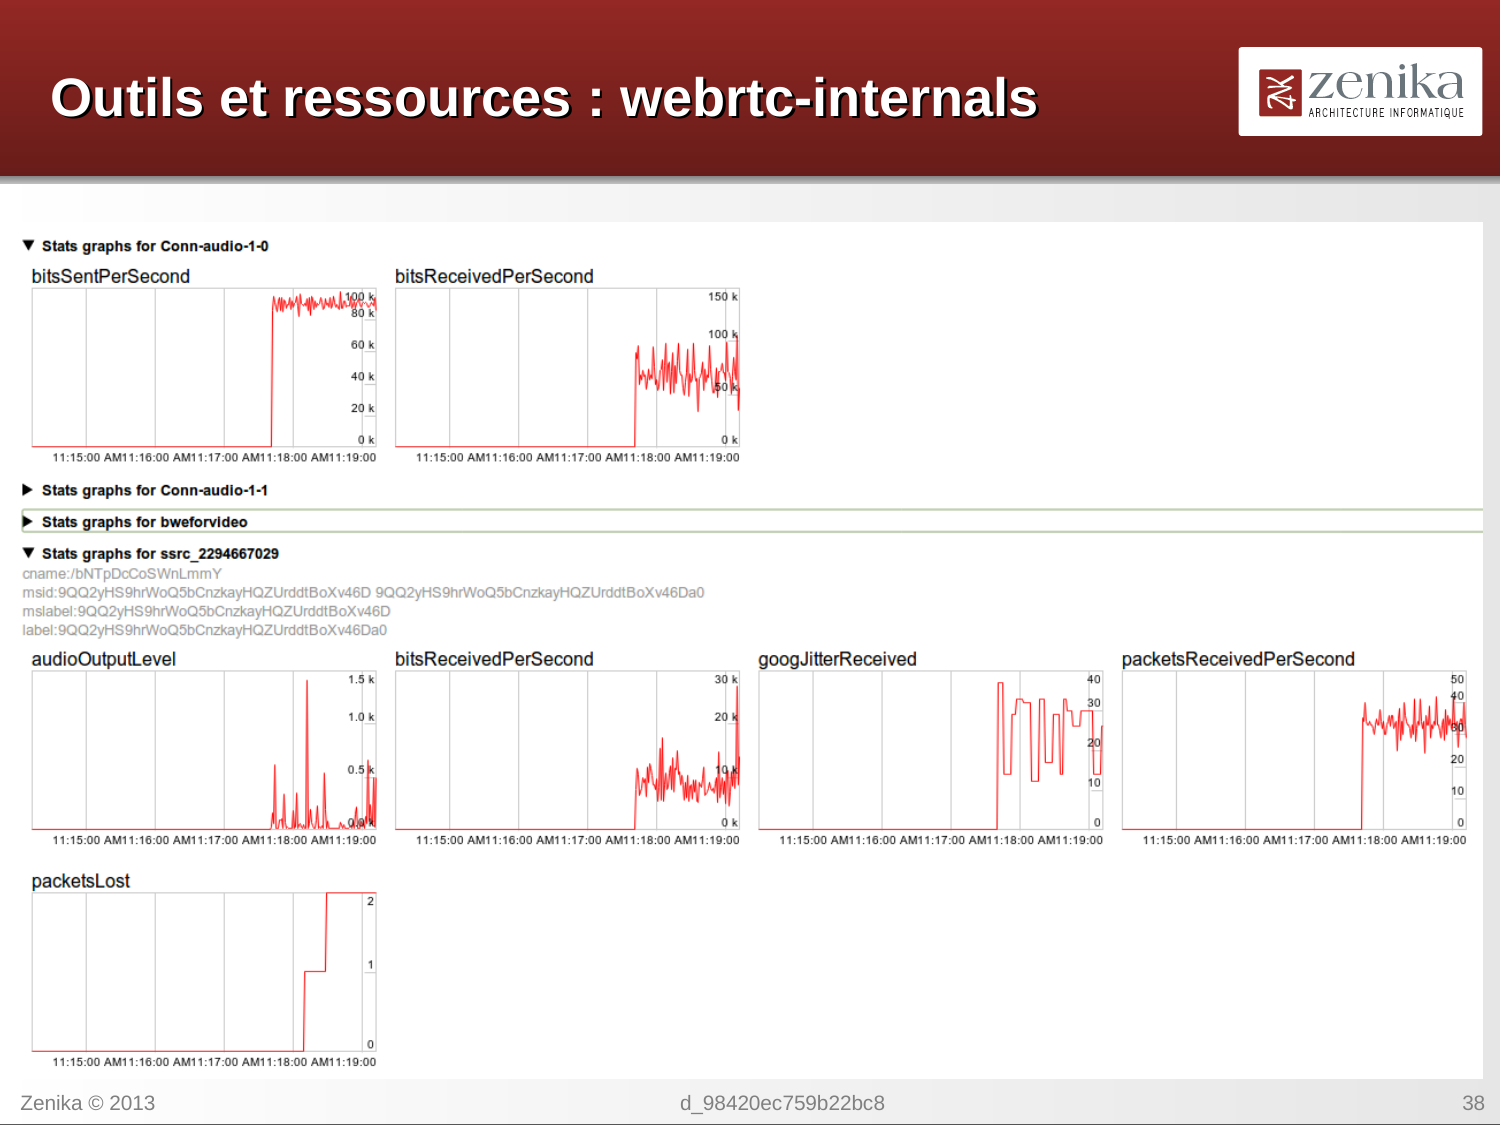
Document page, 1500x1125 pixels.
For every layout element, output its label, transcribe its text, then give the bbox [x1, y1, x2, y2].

picture [11, 222, 1483, 1079]
title Outils et ressources : webrtc-internals [50, 15, 1206, 180]
picture [1257, 58, 1464, 125]
